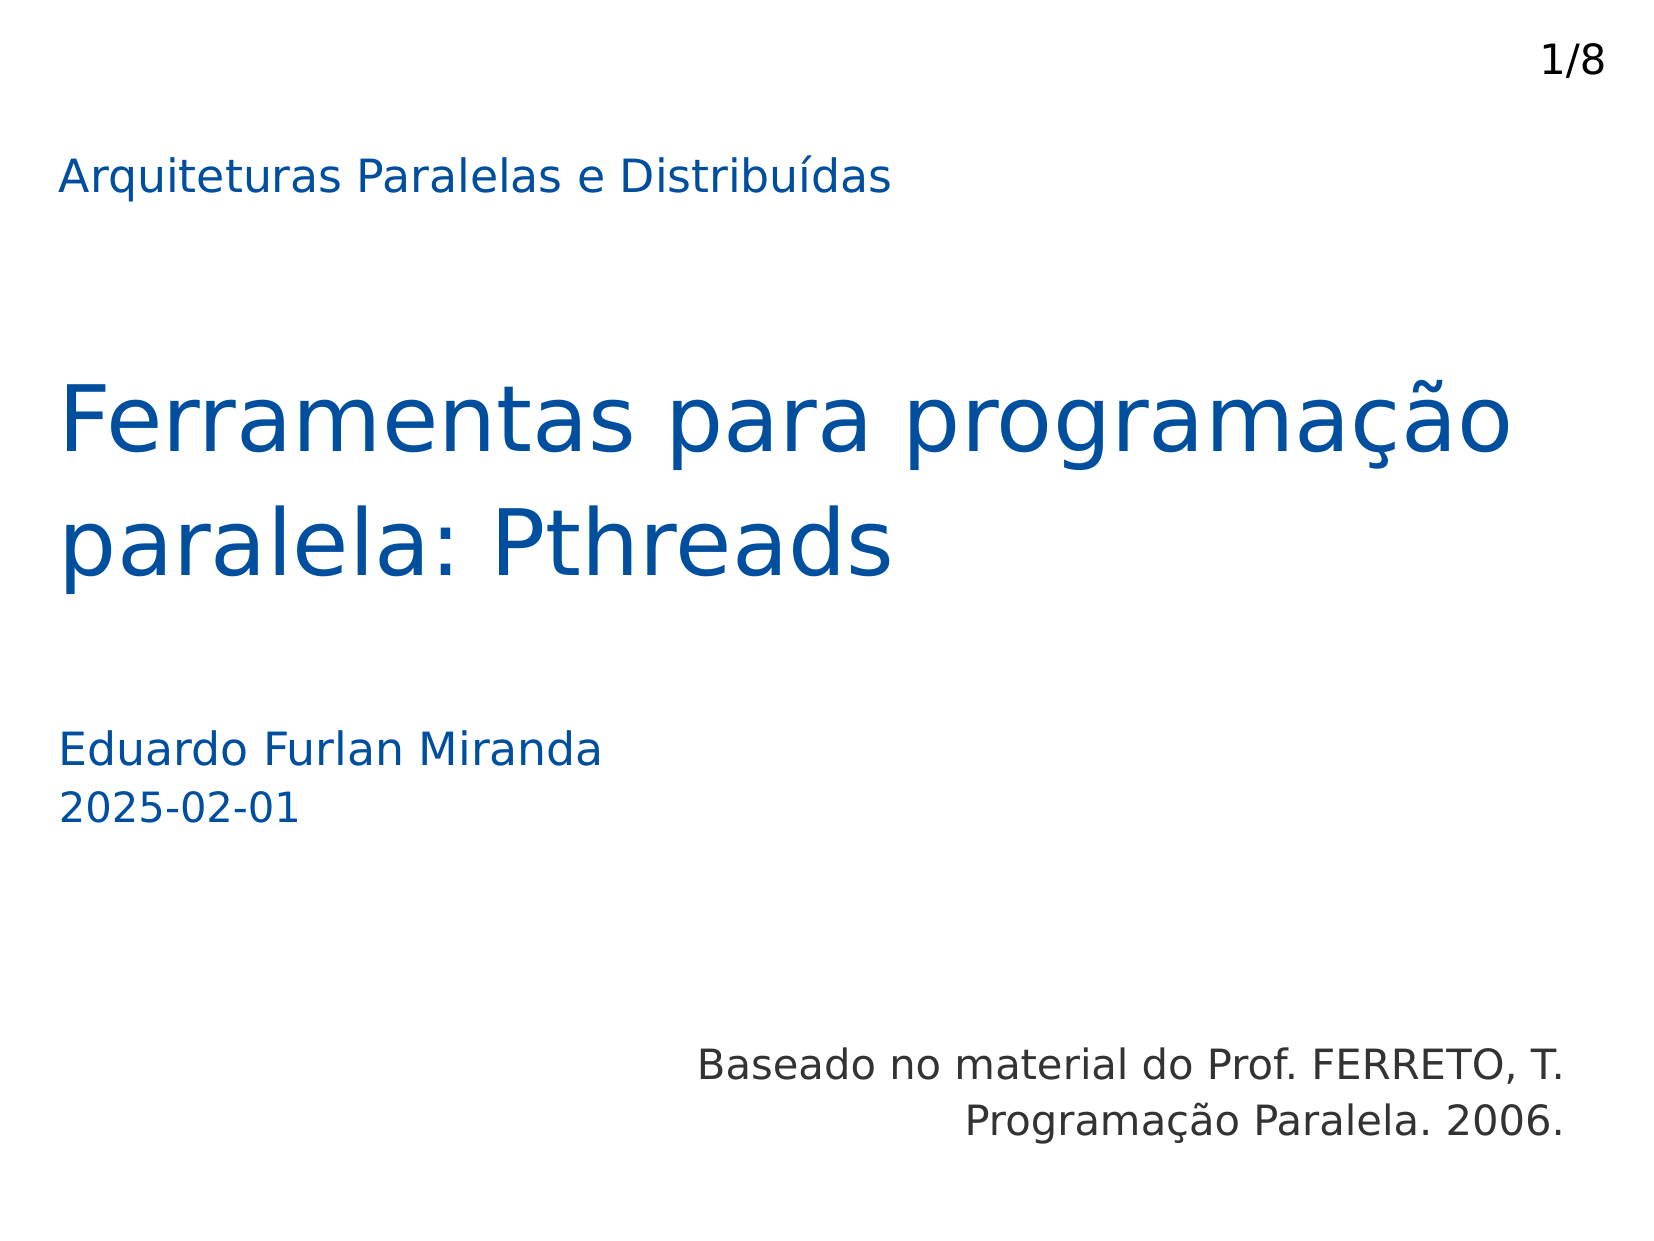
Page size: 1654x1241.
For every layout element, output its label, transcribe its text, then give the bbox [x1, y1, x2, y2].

list Arquiteturas Paralelas e Distribuídas Ferramentas para programação paralela: Pthreads Eduardo Furlan Miranda 2025-02-01 [59, 141, 1625, 1211]
chart [720, 567, 933, 672]
list Baseado no material do Prof. FERRETO, T. Programação Paralela. 2006. [546, 1033, 1565, 1211]
